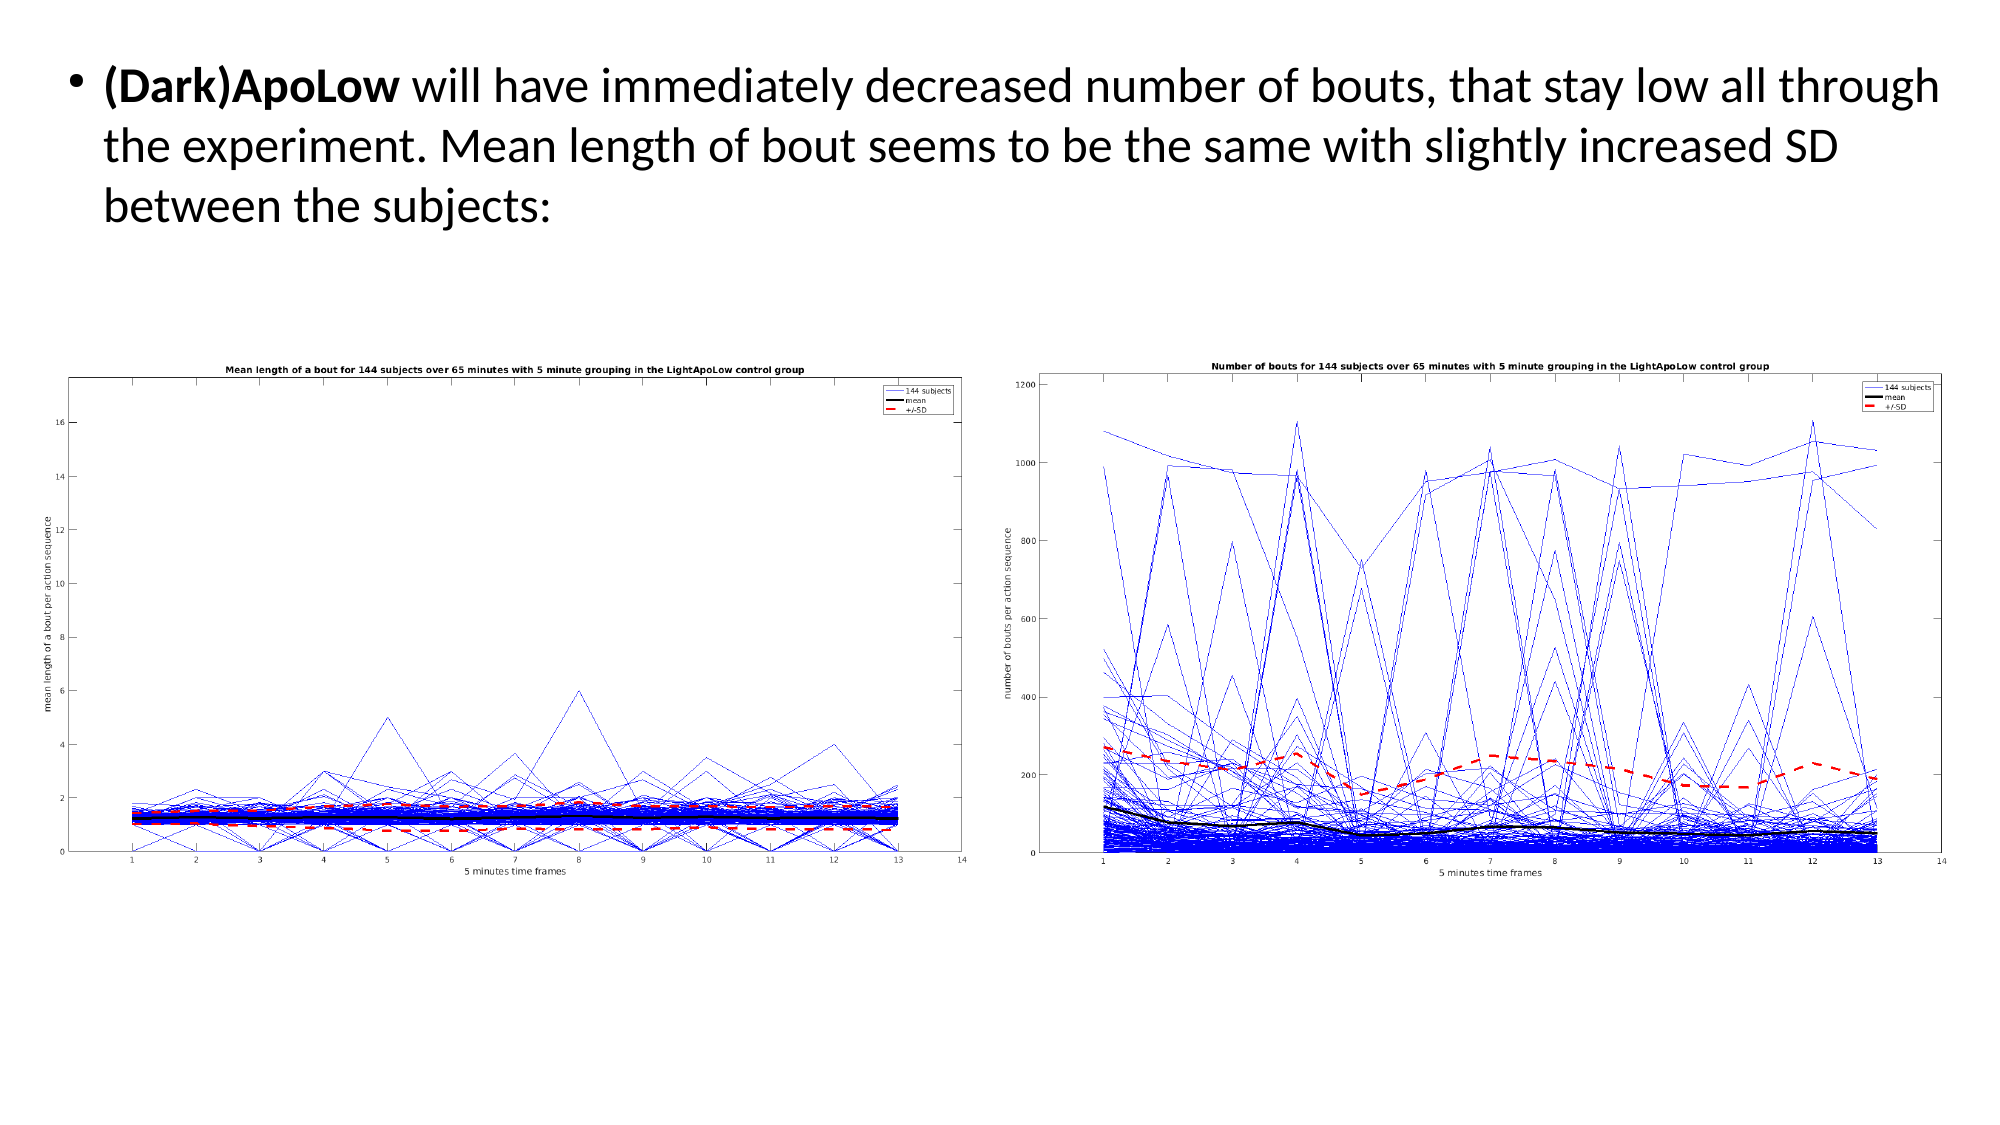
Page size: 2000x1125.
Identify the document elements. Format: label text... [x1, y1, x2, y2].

picture [15, 329, 1986, 916]
text_box (Dark)ApoLow will have immediately decreased number of bouts, that stay low all through the experiment. Mean length of bout seems to be the same with slightly increased SD between the subjects: [0, 0, 2000, 946]
